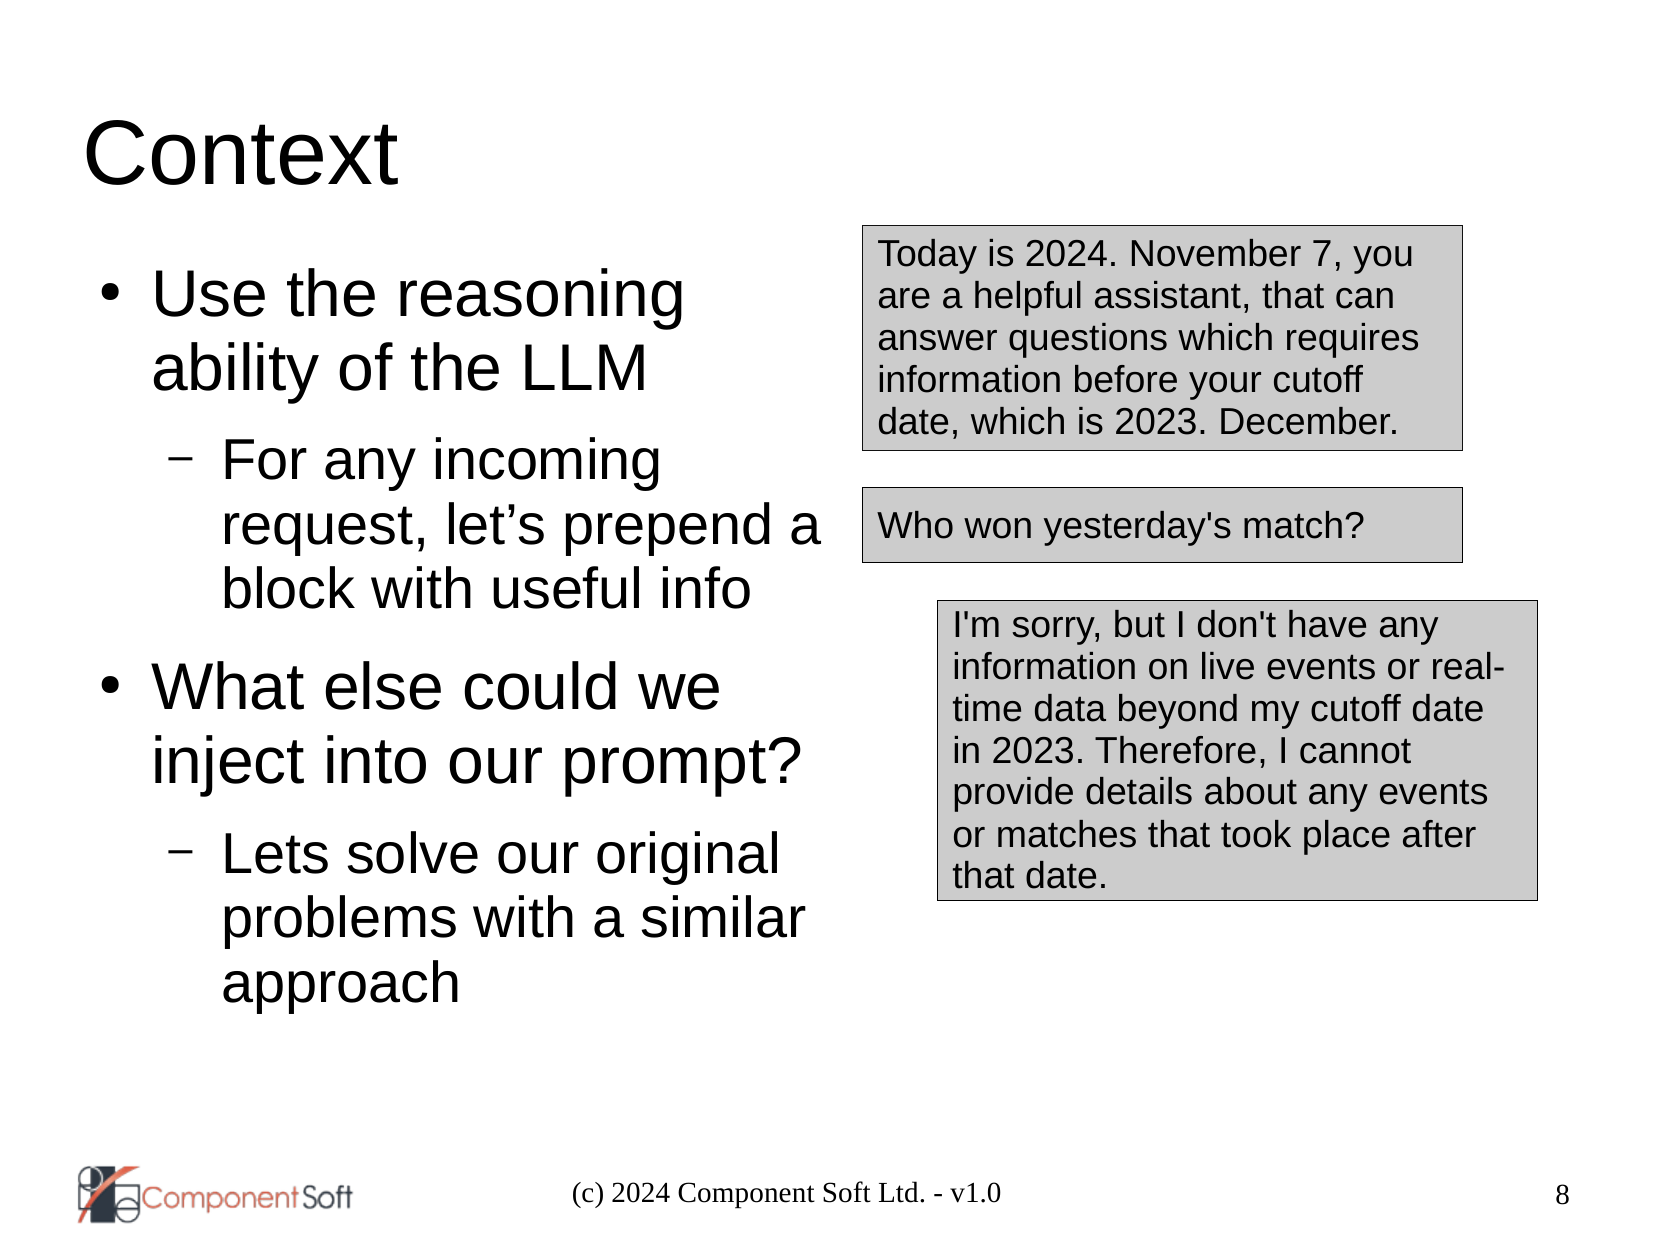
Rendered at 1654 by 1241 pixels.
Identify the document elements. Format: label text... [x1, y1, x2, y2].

text_box I'm sorry, but I don't have any information on live events or real-time data beyond my cutoff date in 2023. Therefore, I cannot provide details about any events or matches that took place after that date. [937, 600, 1538, 901]
text_box Today is 2024. November 7, you are a helpful assistant, that can answer questions which requires information before your cutoff date, which is 2023. December. [862, 225, 1463, 451]
text_box Who won yesterday's match? [862, 487, 1463, 563]
picture [75, 1162, 357, 1227]
list Use the reasoning ability of the LLM For any incoming request, let’s prepend a block with useful info What else could we inject into our prompt? Lets solve our original problems with a similar approach [80, 256, 826, 1015]
title Context [82, 49, 1571, 257]
